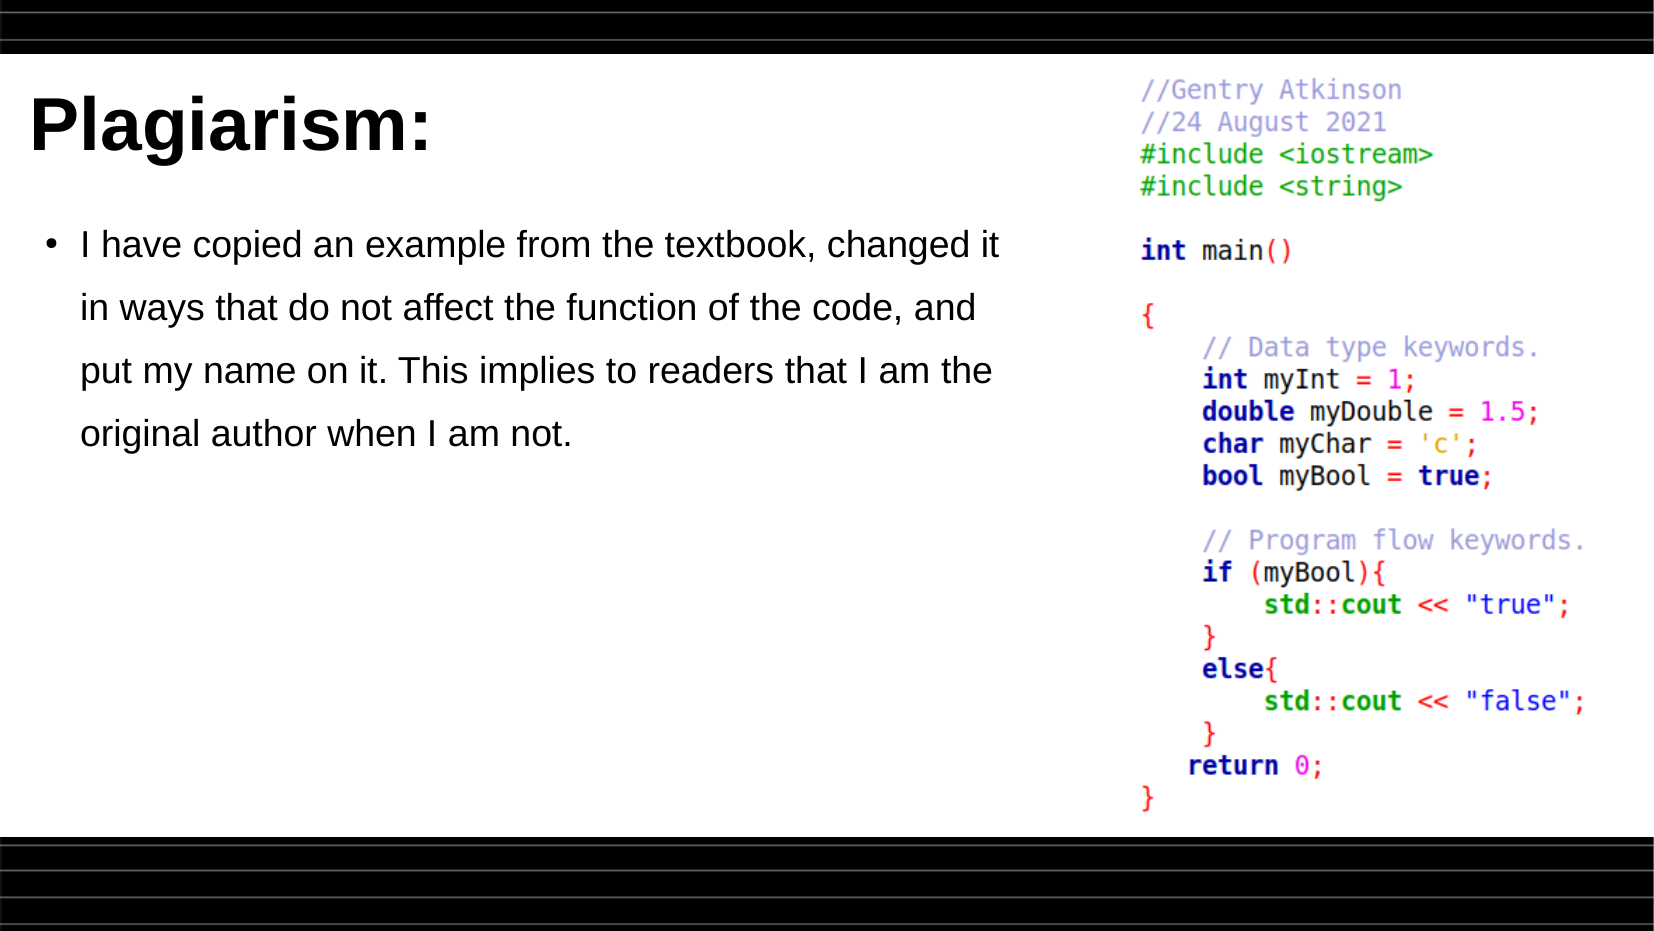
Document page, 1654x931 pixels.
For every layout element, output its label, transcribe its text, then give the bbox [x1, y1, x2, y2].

picture [0, 837, 1654, 931]
text_box Plagiarism: [15, 75, 1139, 174]
picture [0, 0, 1654, 54]
picture [1139, 74, 1621, 821]
text_box I have copied an example from the textbook, changed it in ways that do not affect the function of the code, and put my name on it. This implies to readers that I am the original author when I am not. [30, 195, 1051, 826]
